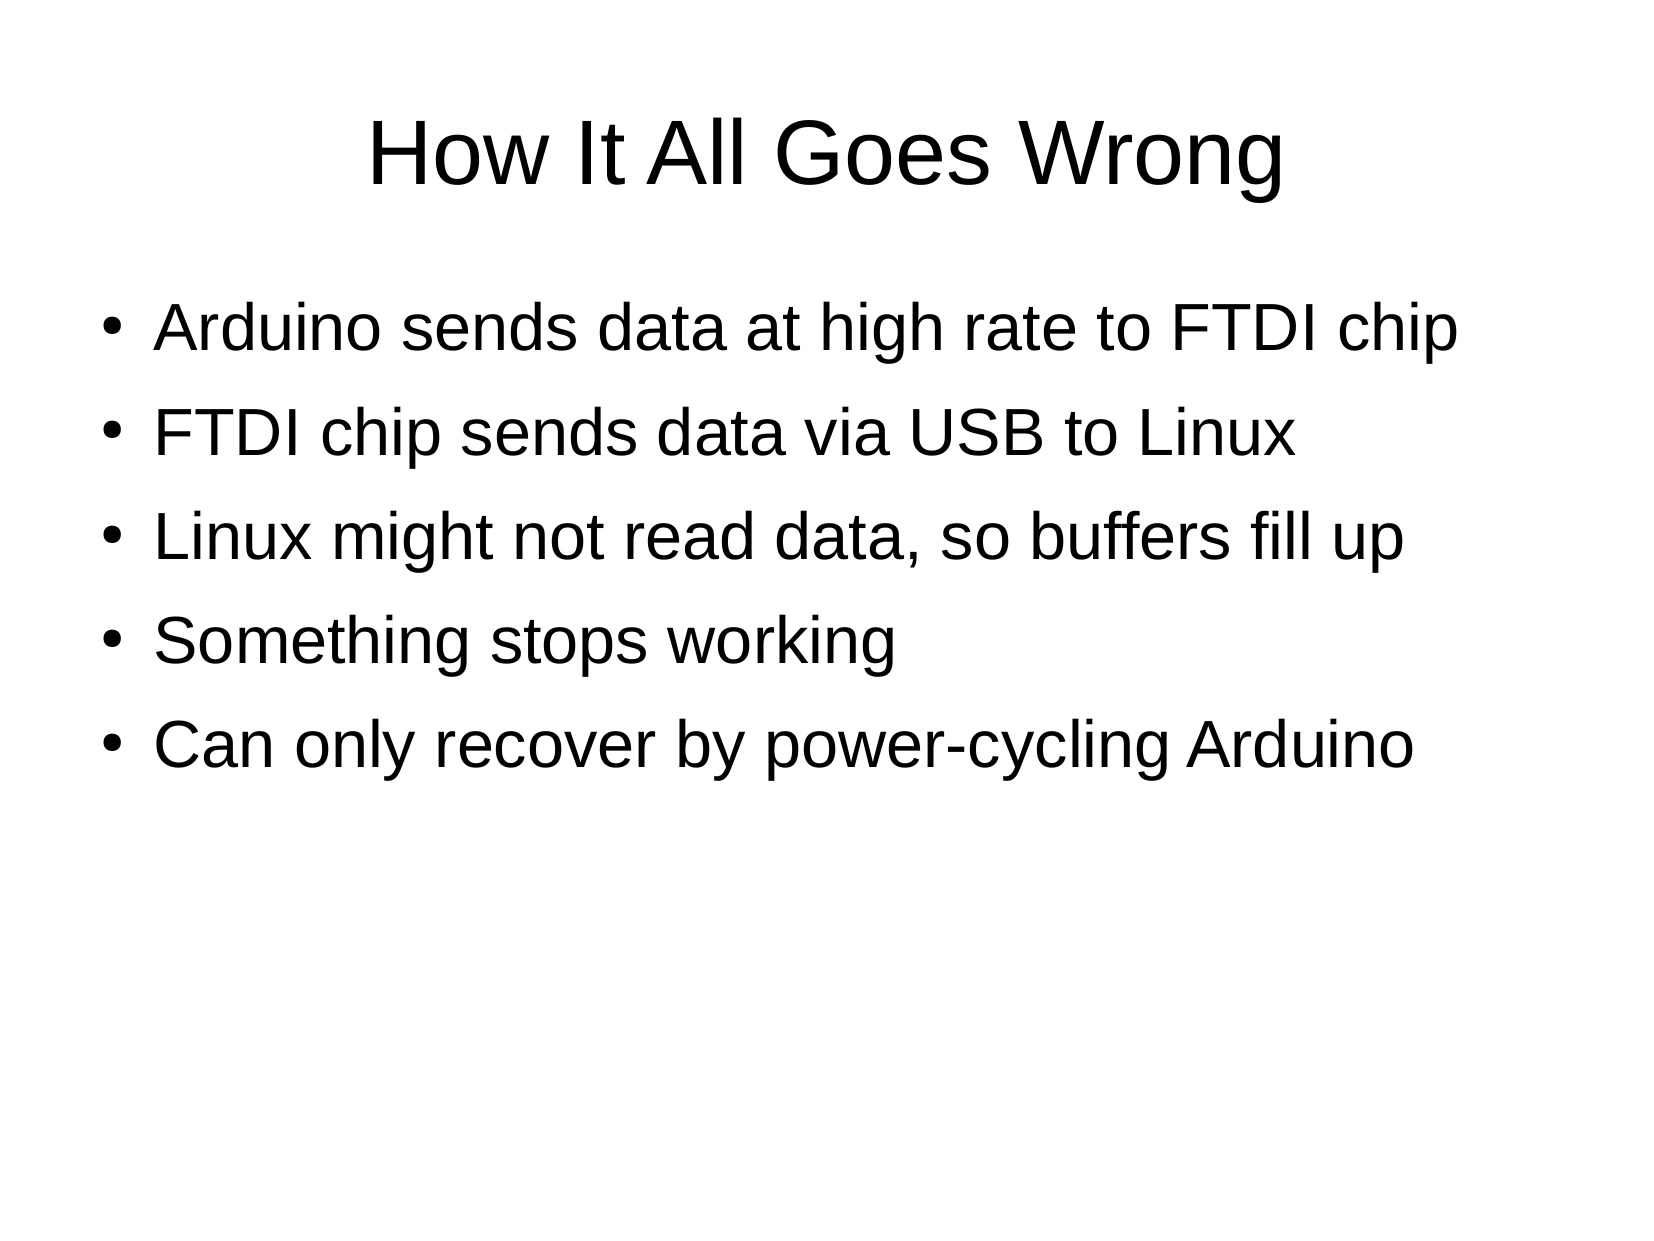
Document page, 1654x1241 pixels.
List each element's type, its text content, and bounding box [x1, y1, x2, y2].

title How It All Goes Wrong [82, 49, 1571, 257]
list Arduino sends data at high rate to FTDI chip FTDI chip sends data via USB to Linux Linux might not read data, so buffers fill up Something stops working Can only recover by power-cycling Arduino [82, 290, 1538, 1010]
